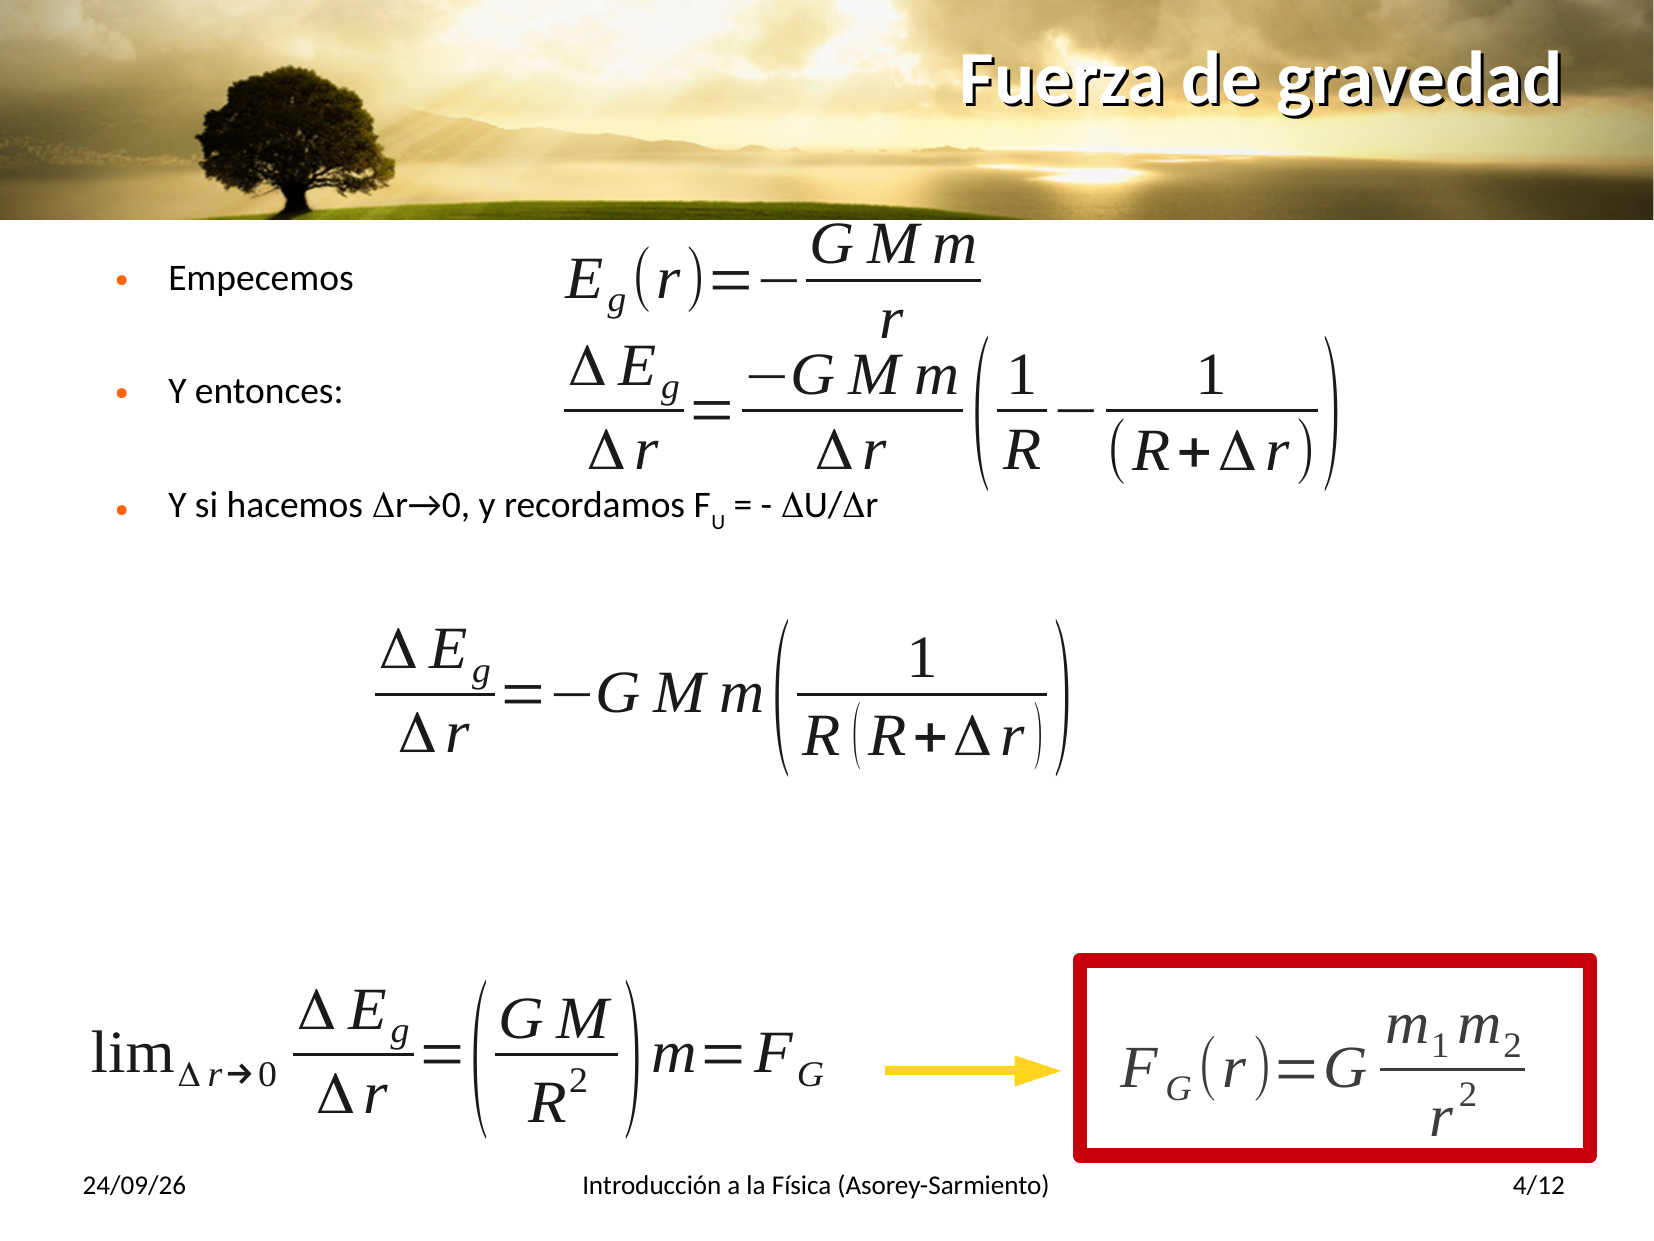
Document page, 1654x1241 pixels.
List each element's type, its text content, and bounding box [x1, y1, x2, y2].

picture [0, 0, 1654, 220]
title Fuerza de gravedad [75, 19, 1564, 151]
text_box Empecemos Y entonces: Y si hacemos Dr→0, y recordamos FU = - DU/Dr [1087, 968, 1571, 1148]
chart [554, 210, 1351, 496]
chart [82, 975, 831, 1143]
text_box Empecemos Y entonces: Y si hacemos Dr→0, y recordamos FU = - DU/Dr [82, 255, 1571, 1156]
chart [1110, 990, 1534, 1148]
chart [365, 615, 1081, 781]
